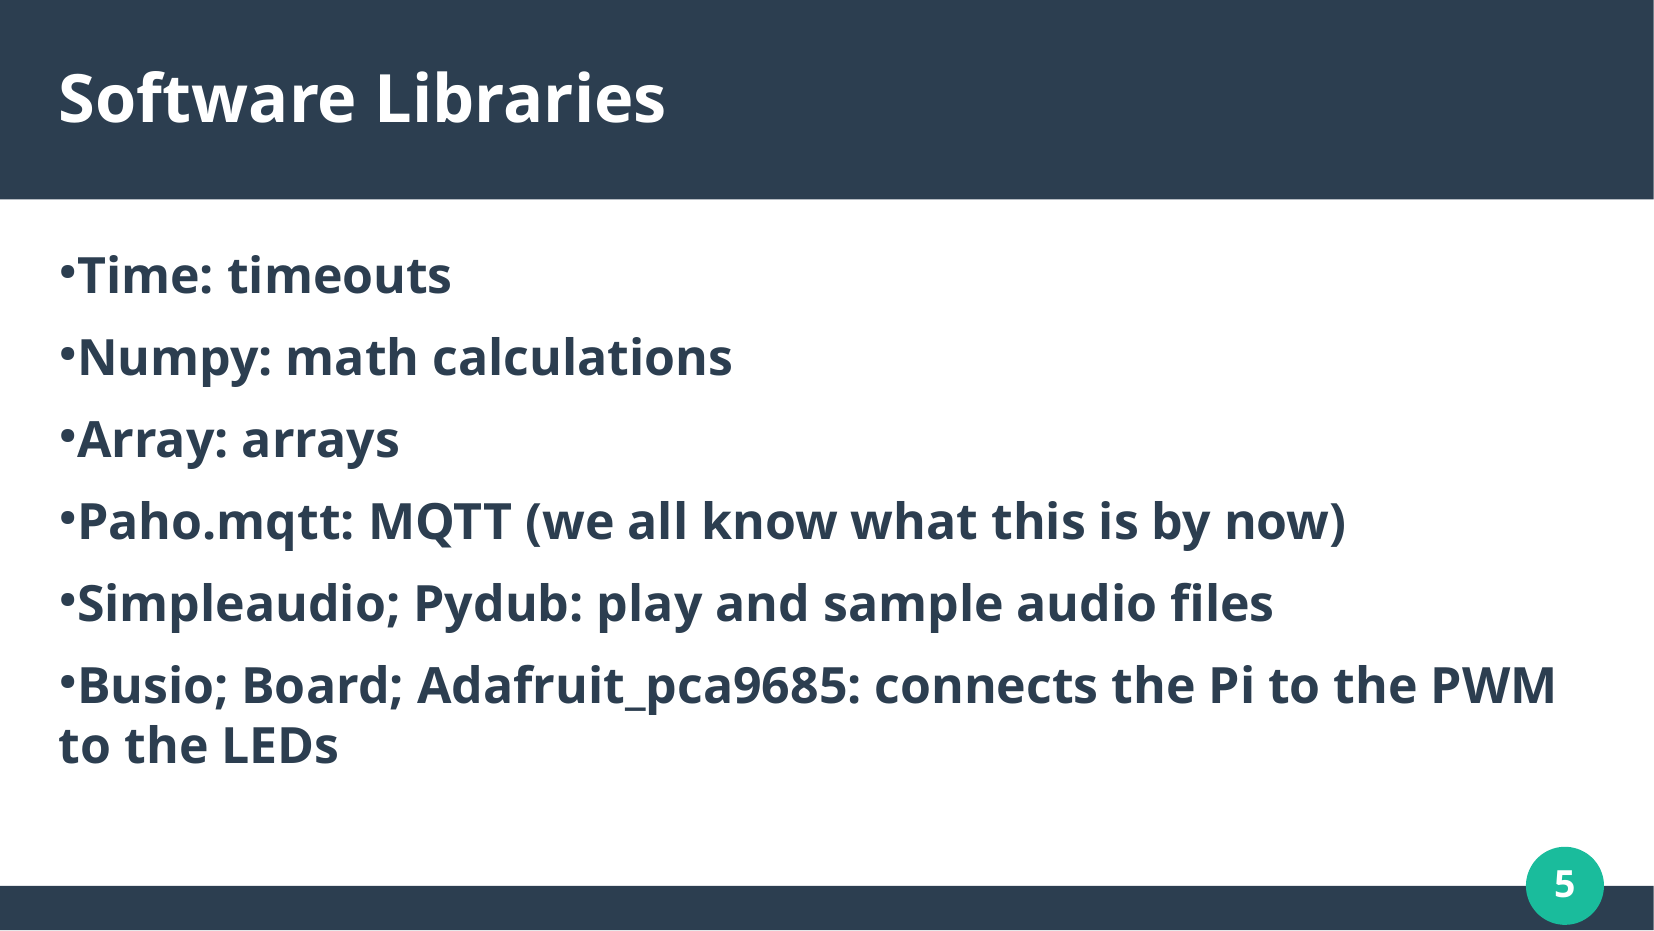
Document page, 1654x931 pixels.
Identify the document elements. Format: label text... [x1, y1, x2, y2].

text_box [1505, 848, 1625, 923]
title Software Libraries [59, 37, 1595, 156]
list Time: timeouts Numpy: math calculations Array: arrays Paho.mqtt: MQTT (we all know what this is by now) Simpleaudio; Pydub: play and sample audio files Busio; Board; Adafruit_pca9685: connects the Pi to the PWM to the LEDs [59, 243, 1595, 864]
